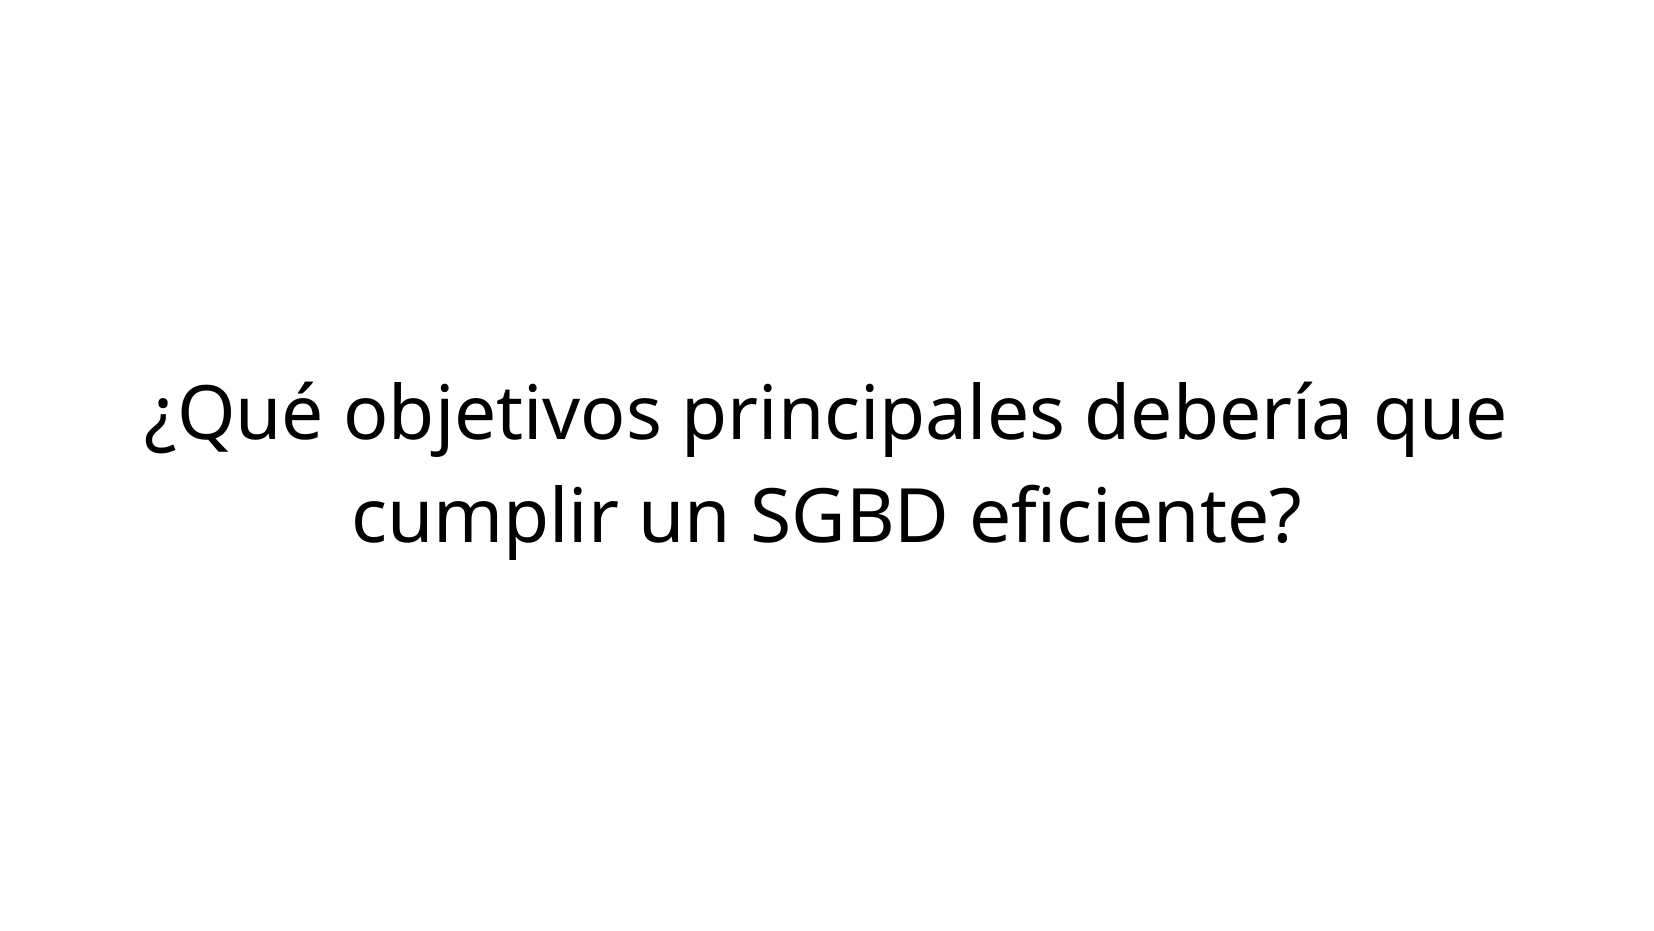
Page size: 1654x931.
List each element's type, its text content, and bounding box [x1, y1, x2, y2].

list ¿Qué objetivos principales debería que cumplir un SGBD eficiente? [82, 129, 1571, 780]
